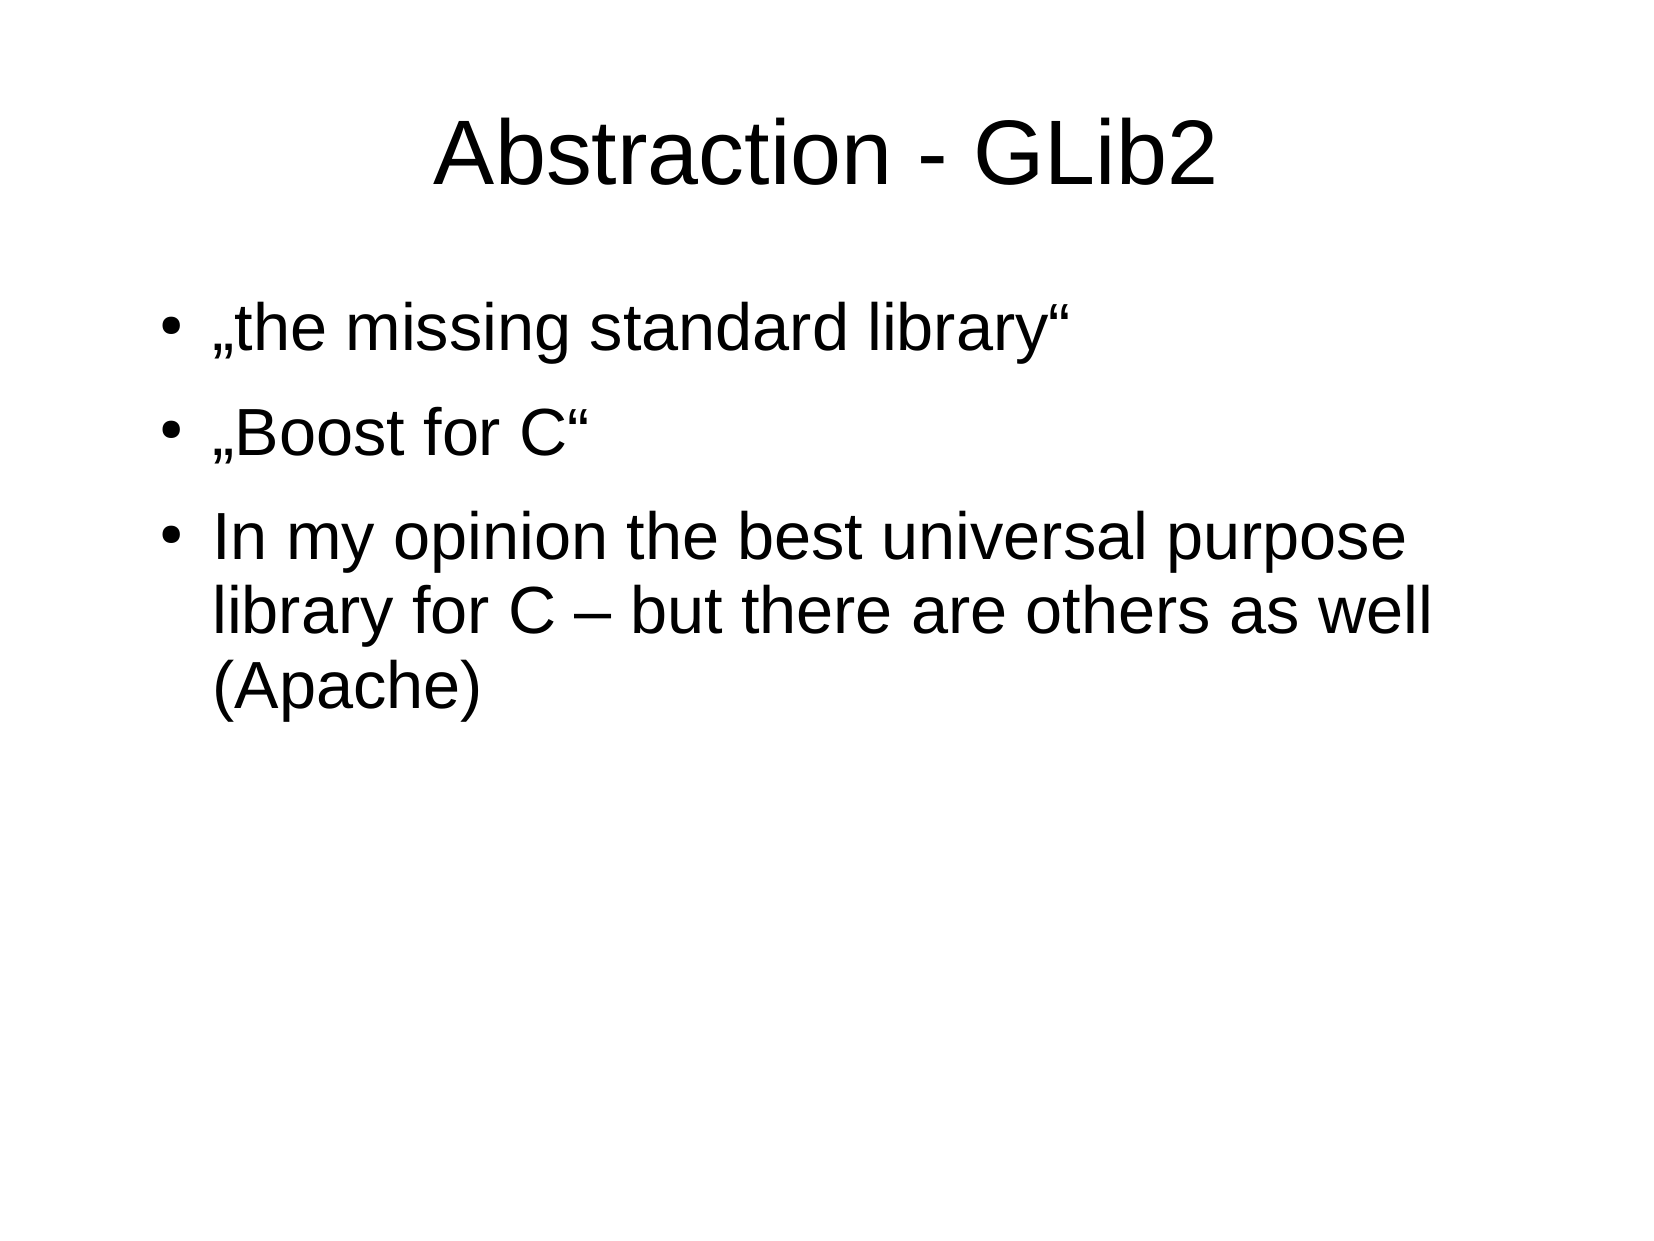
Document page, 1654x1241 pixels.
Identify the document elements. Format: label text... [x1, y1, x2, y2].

list „the missing standard library“ „Boost for C“ In my opinion the best universal purpose library for C – but there are others as well (Apache) [141, 290, 1501, 1010]
title Abstraction - GLib2 [82, 49, 1571, 257]
